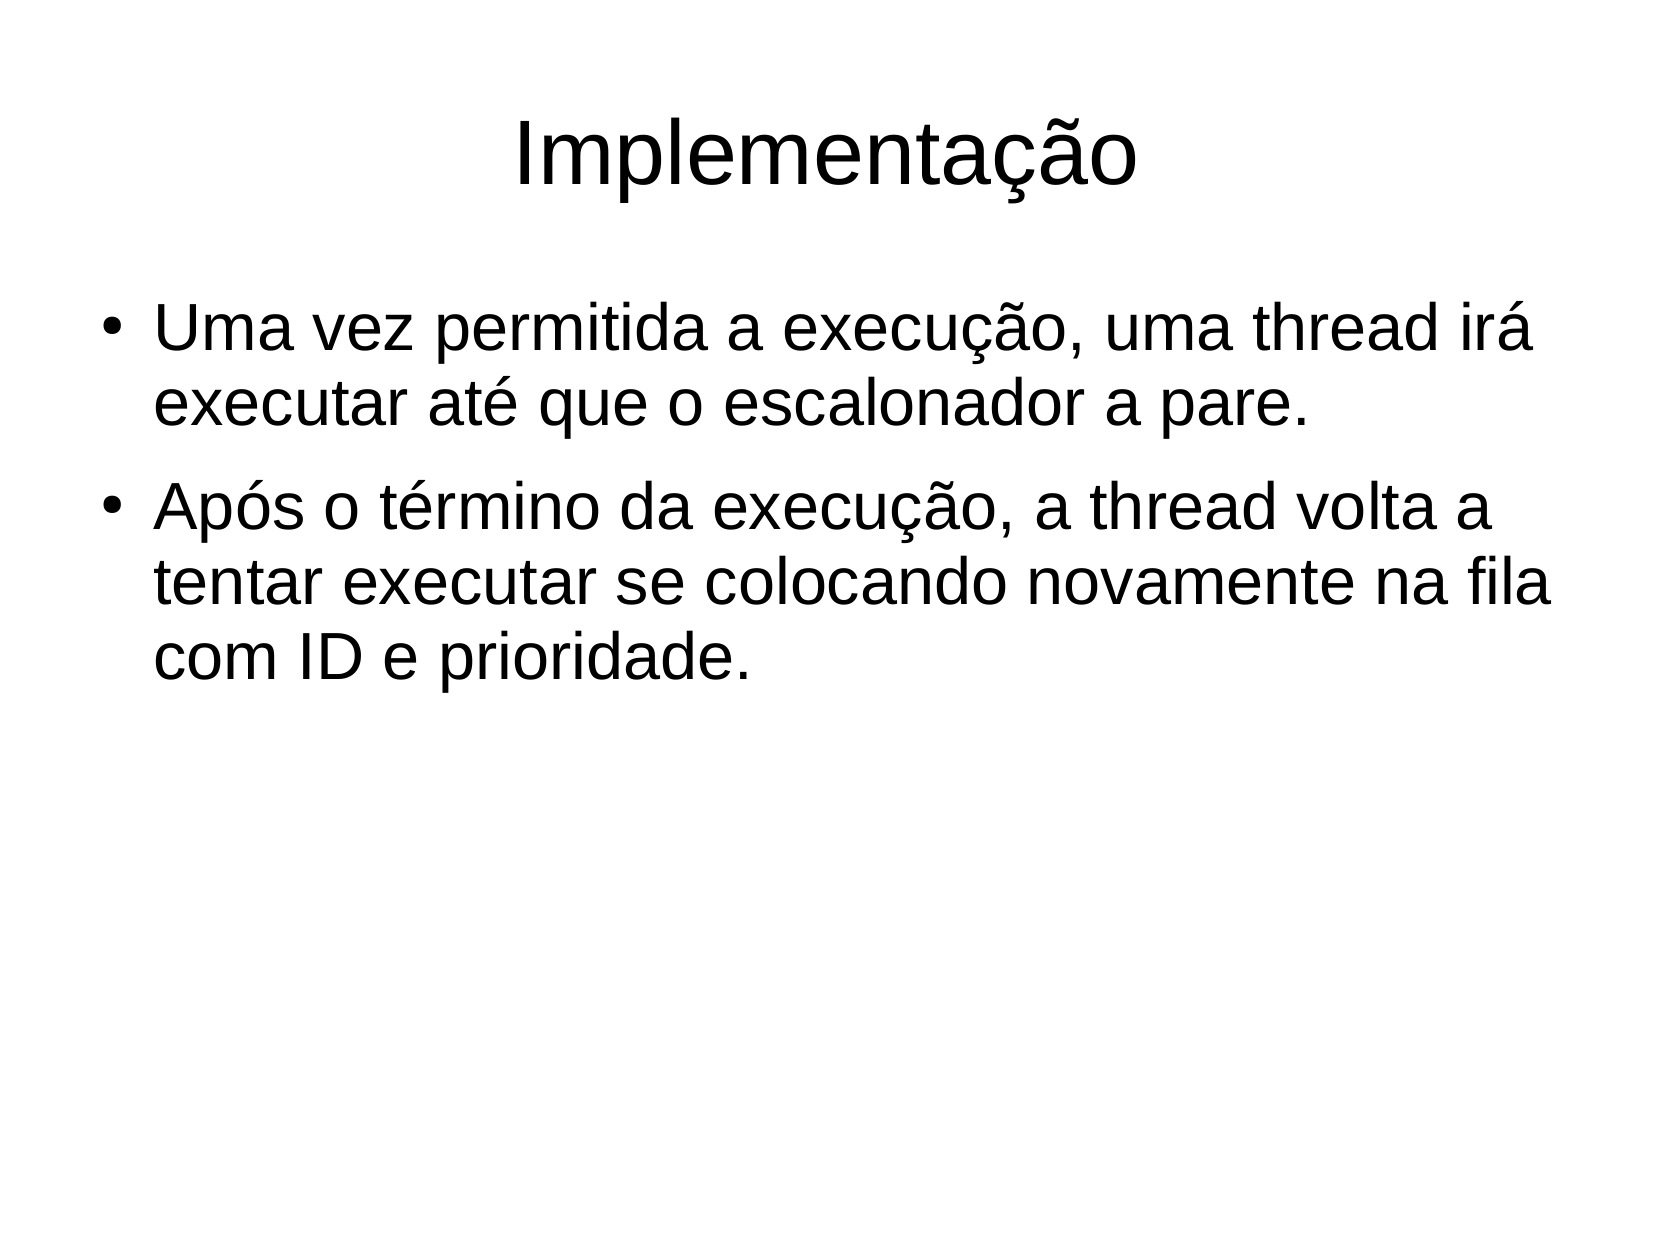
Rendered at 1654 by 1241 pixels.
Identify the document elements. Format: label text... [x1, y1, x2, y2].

list Uma vez permitida a execução, uma thread irá executar até que o escalonador a pare. Após o término da execução, a thread volta a tentar executar se colocando novamente na fila com ID e prioridade. [82, 290, 1571, 1010]
title Implementação [82, 49, 1571, 257]
